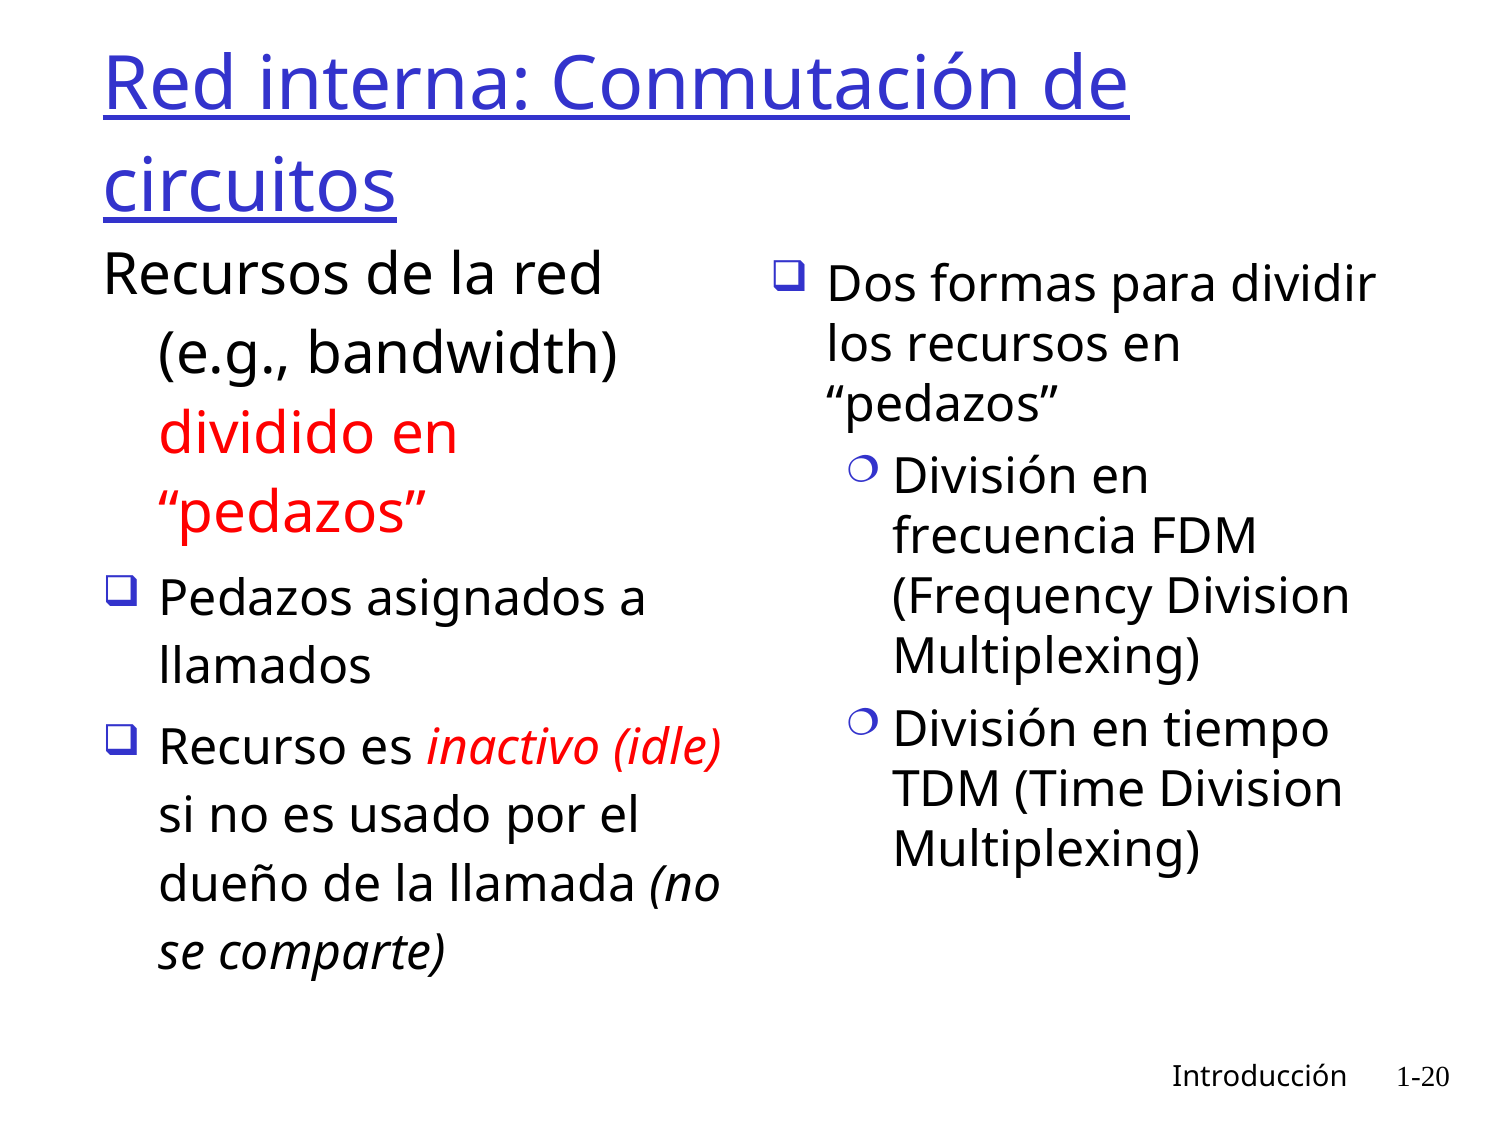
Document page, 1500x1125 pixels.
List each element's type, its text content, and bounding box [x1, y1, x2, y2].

text_box Dos formas para dividir los recursos en “pedazos” División en frecuencia FDM (Frequency Division Multiplexing) División en tiempo TDM (Time Division Multiplexing) [755, 243, 1419, 1007]
list Recursos de la red (e.g., bandwidth) dividido en “pedazos” Pedazos asignados a llamados Recurso es inactivo (idle) si no es usado por el dueño de la llamada (no se comparte) [87, 224, 751, 983]
text_box Introducción [887, 1050, 1362, 1125]
text_box 1-<number> [1362, 1050, 1466, 1125]
title Red interna: Conmutación de circuitos [87, 16, 1363, 247]
